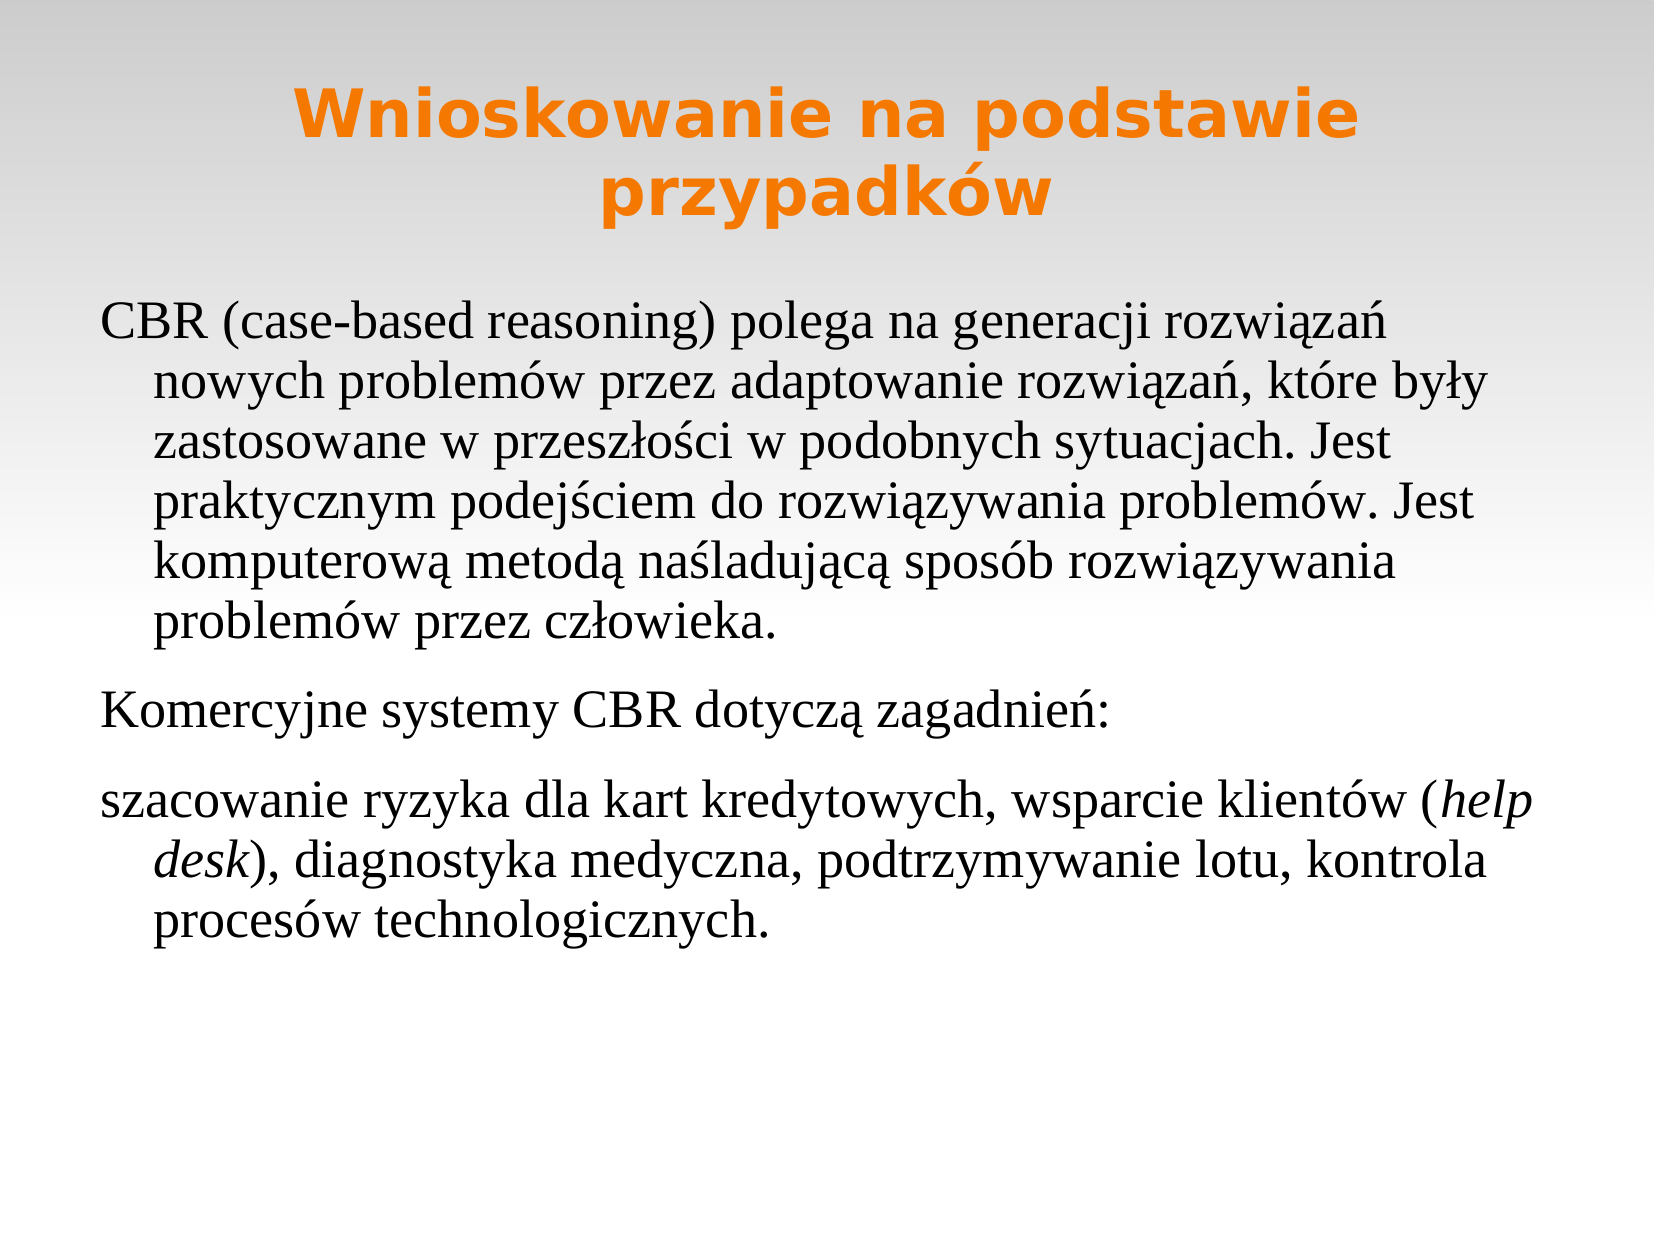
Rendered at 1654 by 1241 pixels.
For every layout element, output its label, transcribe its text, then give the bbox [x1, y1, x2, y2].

list CBR (case-based reasoning) polega na generacji rozwiązań nowych problemów przez adaptowanie rozwiązań, które były zastosowane w przeszłości w podobnych sytuacjach. Jest praktycznym podejściem do rozwiązywania problemów. Jest komputerową metodą naśladującą sposób rozwiązywania problemów przez człowieka. Komercyjne systemy CBR dotyczą zagadnień: szacowanie ryzyka dla kart kredytowych, wsparcie klientów (help desk), diagnostyka medyczna, podtrzymywanie lotu, kontrola procesów technologicznych. [82, 290, 1571, 1165]
title Wnioskowanie na podstawie przypadków [82, 56, 1571, 250]
